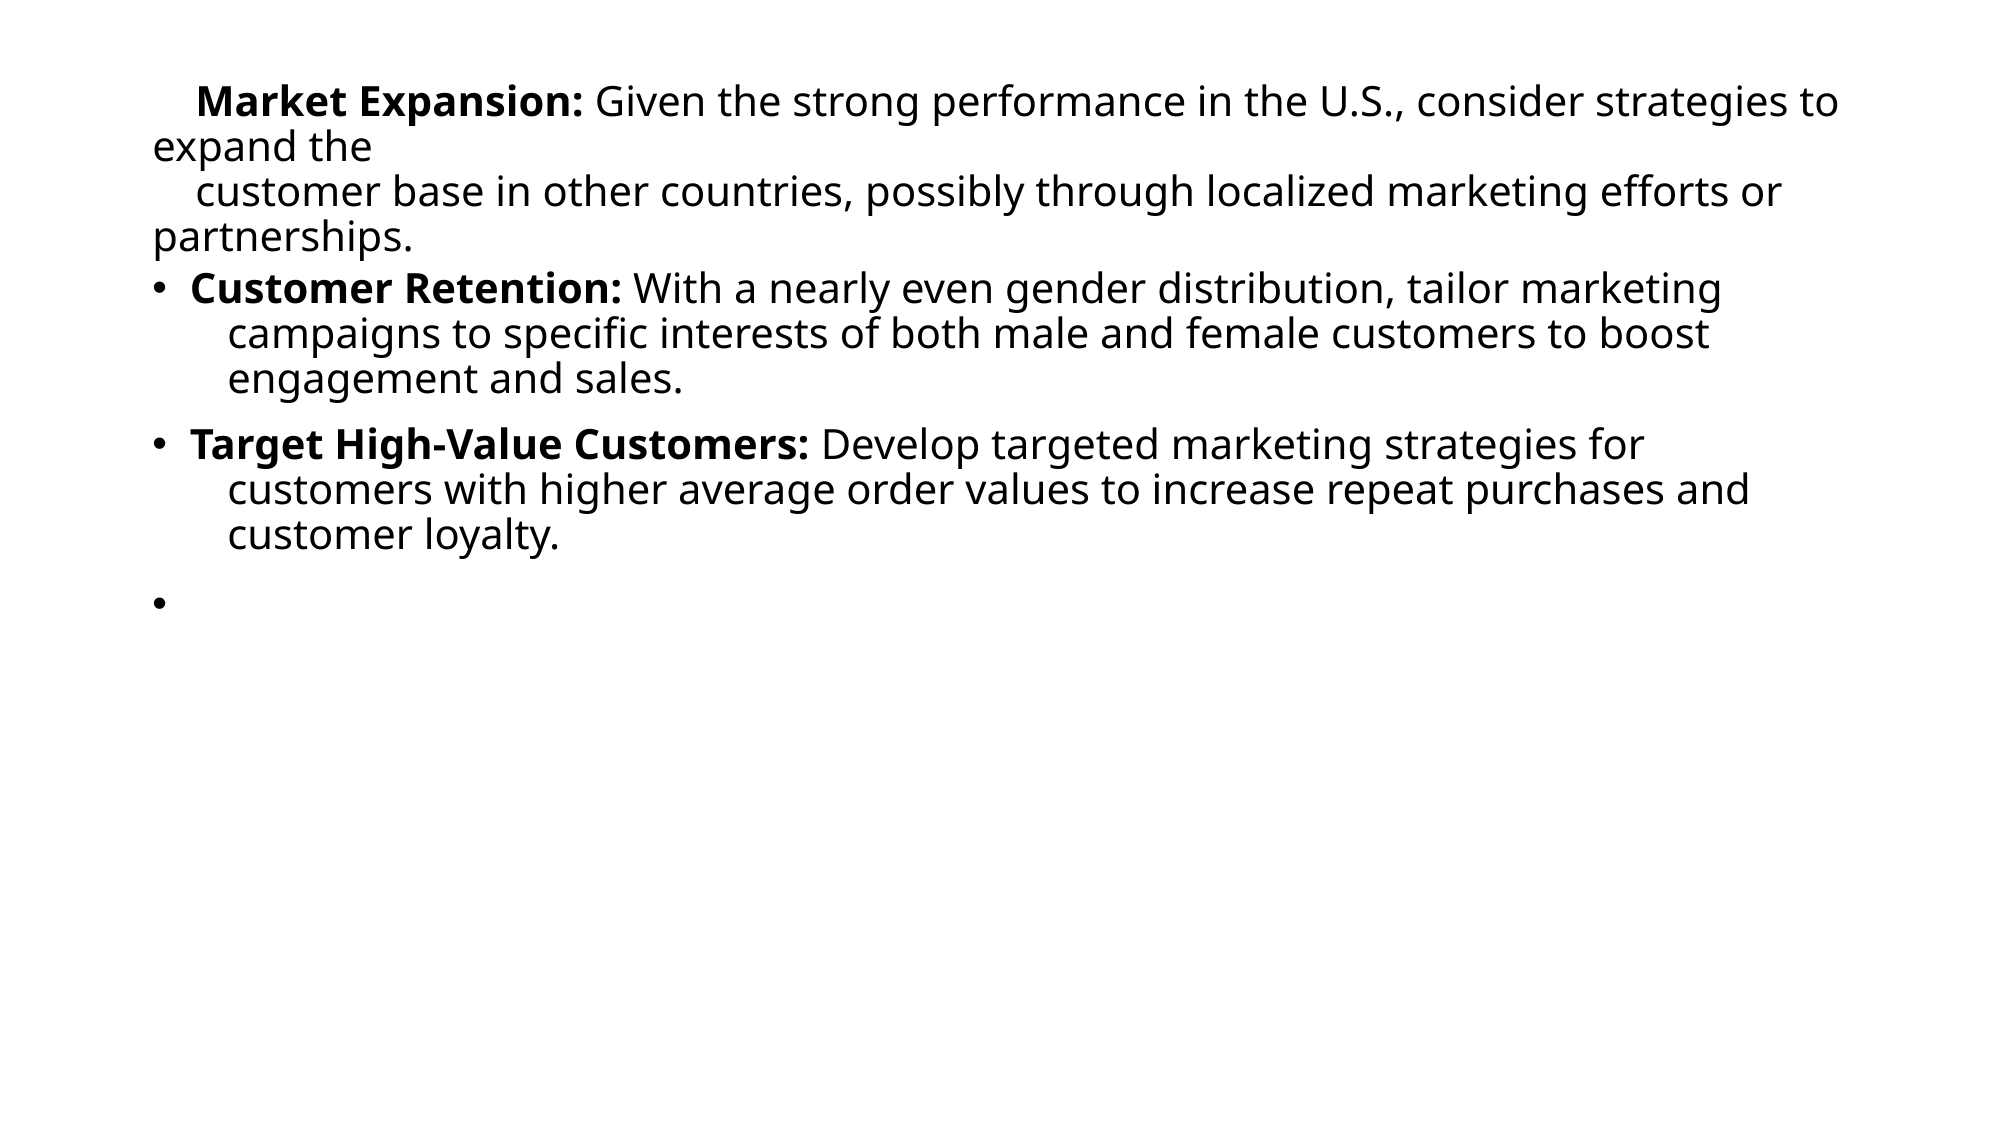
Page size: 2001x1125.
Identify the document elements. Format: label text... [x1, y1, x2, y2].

list Customer Retention: With a nearly even gender distribution, tailor marketing campaigns to specific interests of both male and female customers to boost engagement and sales. Target High-Value Customers: Develop targeted marketing strategies for customers with higher average order values to increase repeat purchases and customer loyalty. [137, 259, 1863, 1014]
title Market Expansion: Given the strong performance in the U.S., consider strategies to expand the customer base in other countries, possibly through localized marketing efforts or partnerships. [137, 59, 1863, 259]
